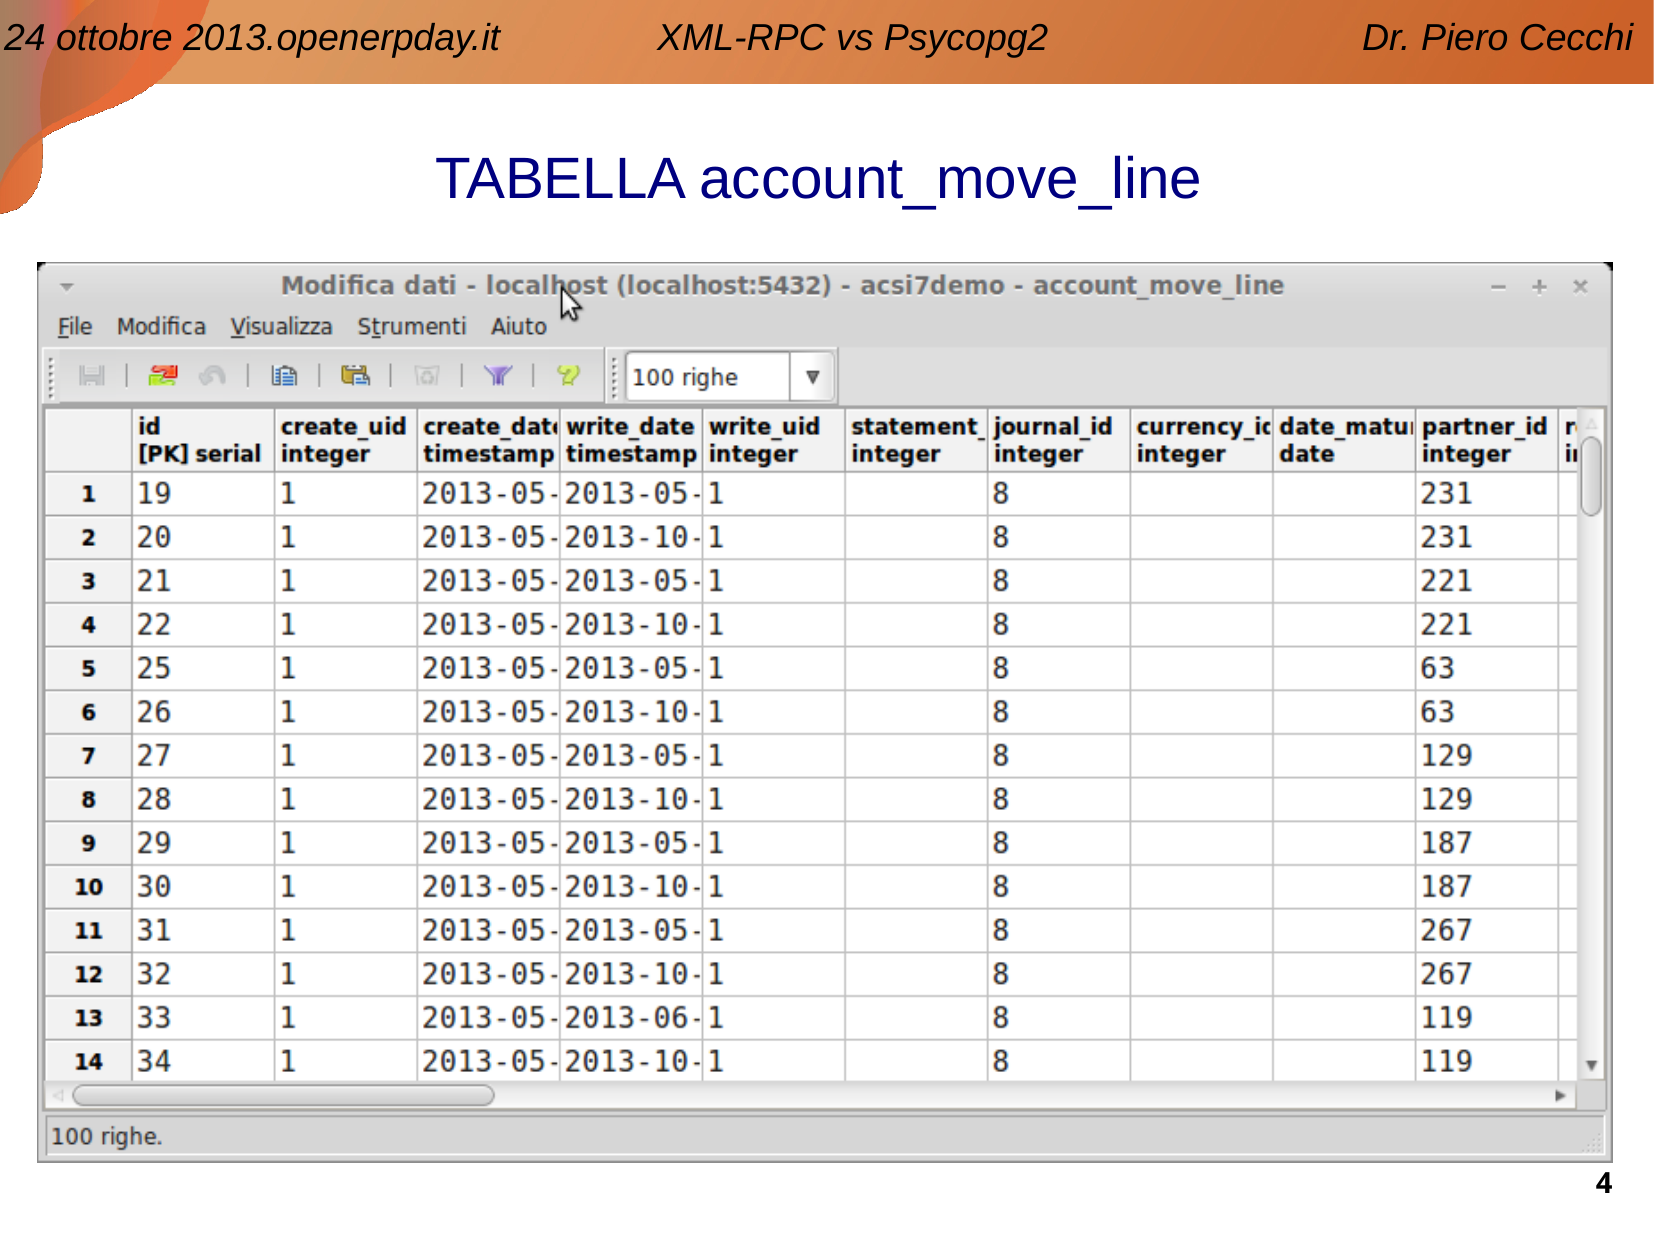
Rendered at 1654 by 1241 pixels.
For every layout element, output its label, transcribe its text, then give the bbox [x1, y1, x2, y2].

picture [0, 0, 1654, 225]
picture [37, 262, 1613, 1163]
title TABELLA account_move_line [75, 75, 1564, 283]
